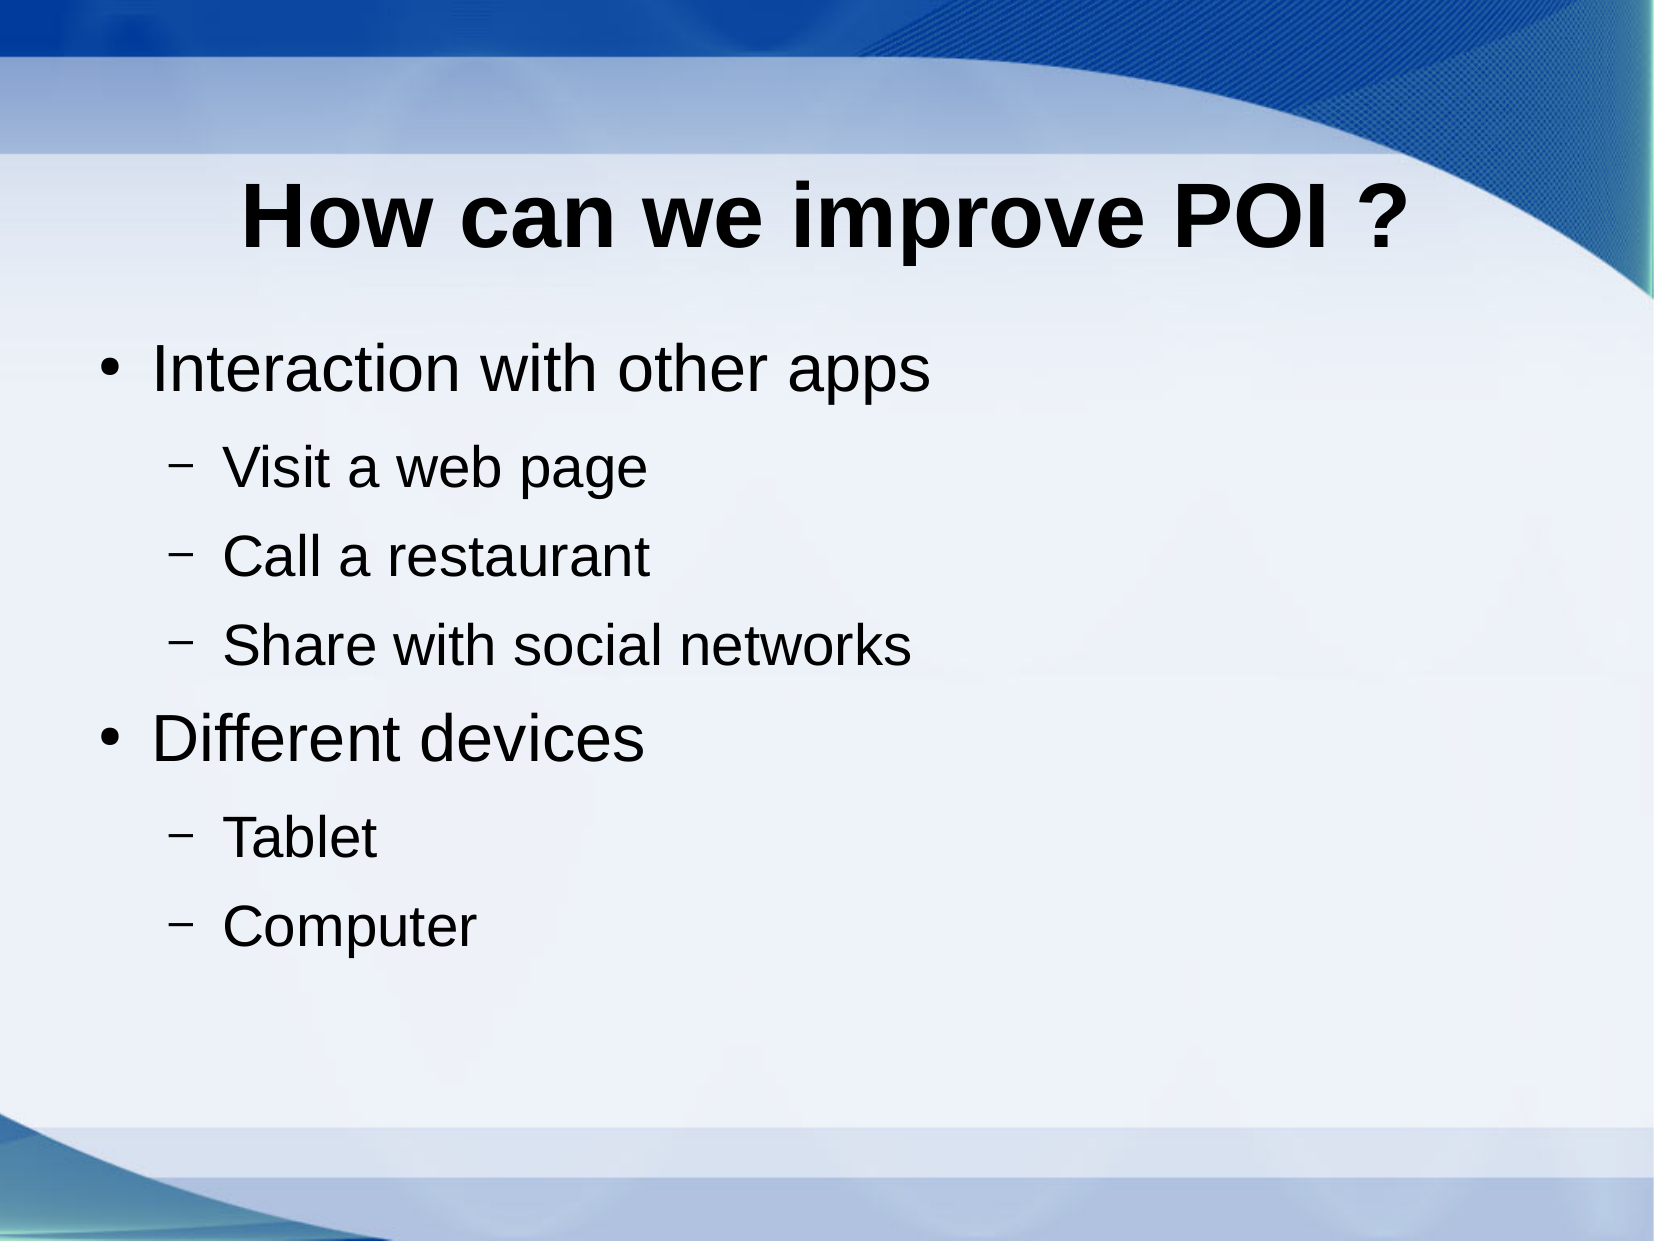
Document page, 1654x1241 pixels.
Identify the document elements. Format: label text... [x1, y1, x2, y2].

list Interaction with other apps Visit a web page Call a restaurant Share with social networks Different devices Tablet Computer [80, 330, 1536, 1051]
picture [0, 0, 1654, 1241]
title How can we improve POI ? [82, 111, 1571, 319]
